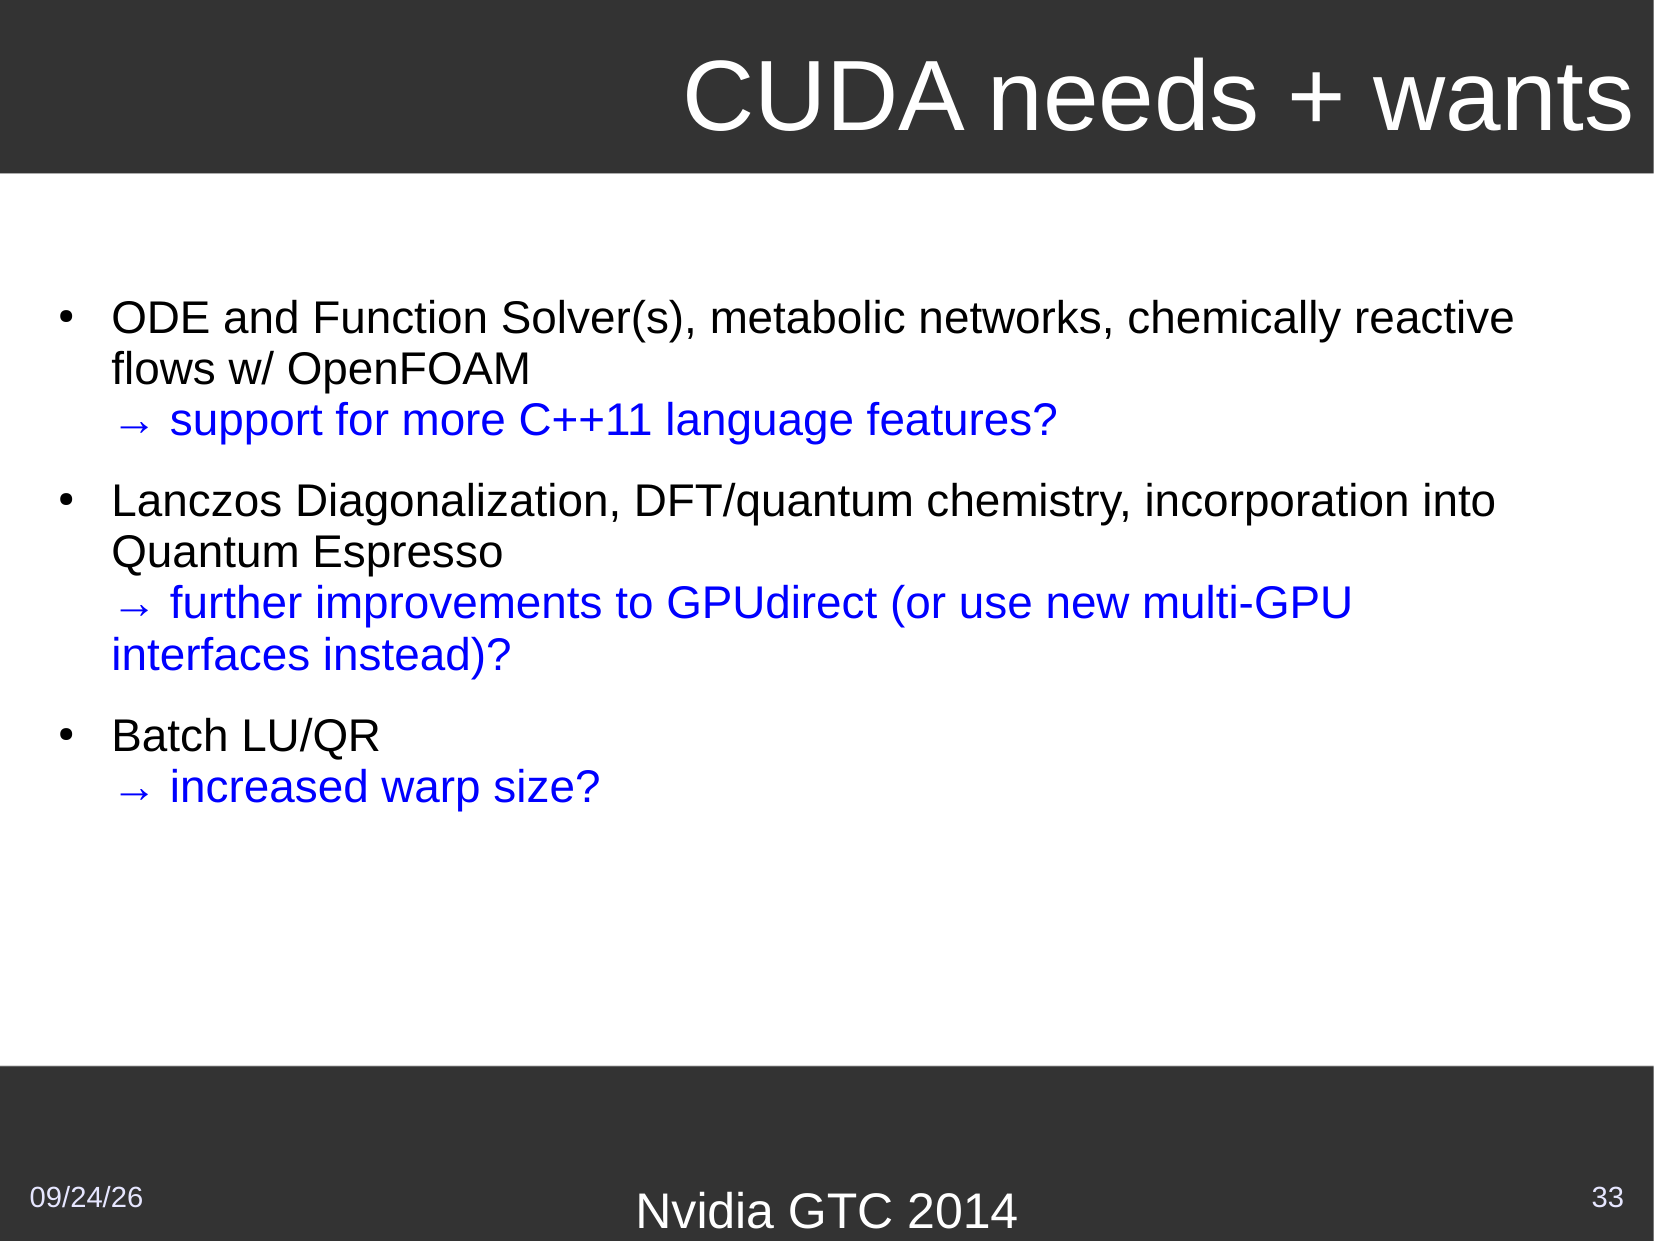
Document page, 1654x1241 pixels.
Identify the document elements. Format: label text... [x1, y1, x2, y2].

title CUDA needs + wants [40, 11, 1636, 181]
picture [0, 0, 1654, 1241]
list ODE and Function Solver(s), metabolic networks, chemically reactive flows w/ OpenFOAM → support for more C++11 language features? Lanczos Diagonalization, DFT/quantum chemistry, incorporation into Quantum Espresso → further improvements to GPUdirect (or use new multi-GPU interfaces instead)? Batch LU/QR → increased warp size? [40, 210, 1561, 931]
text_box Nvidia GTC 2014 [29, 1182, 1625, 1239]
